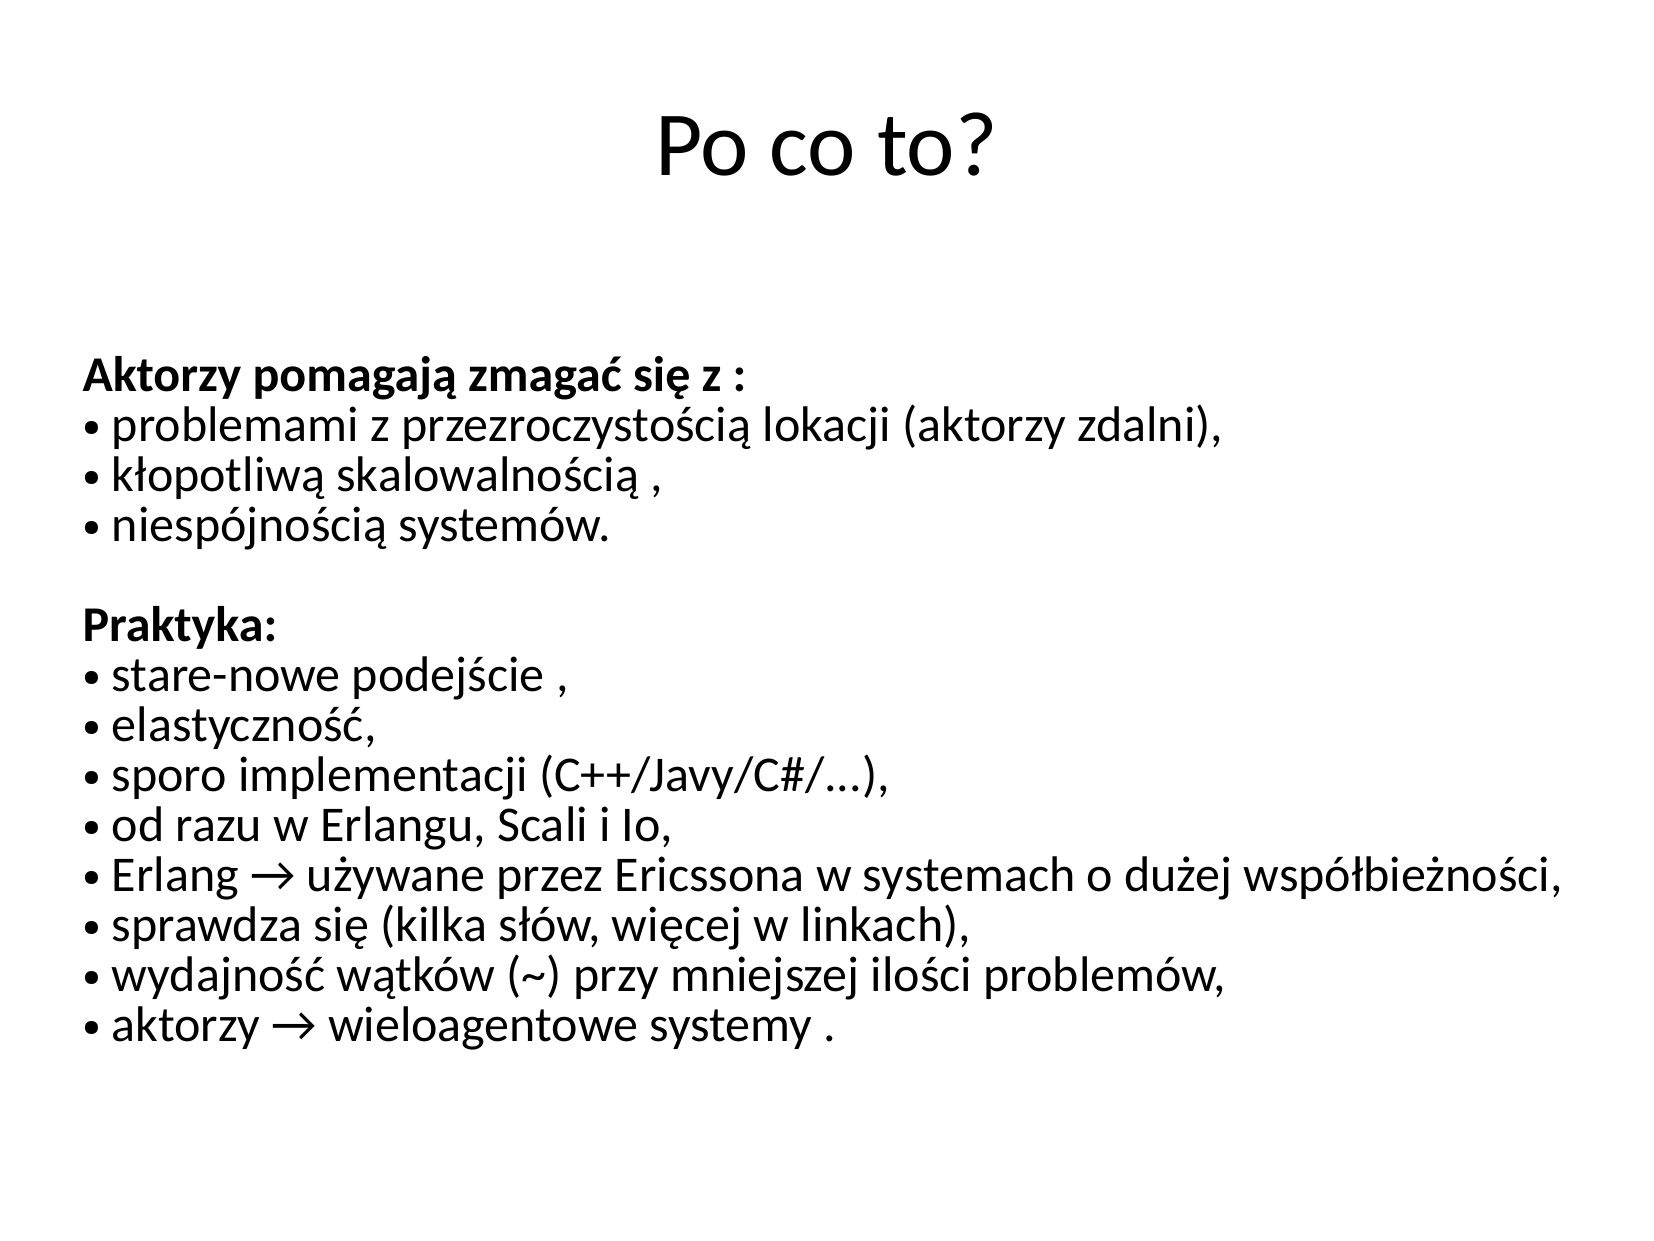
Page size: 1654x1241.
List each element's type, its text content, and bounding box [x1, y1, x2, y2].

subtitle Aktorzy pomagają zmagać się z : problemami z przezroczystością lokacji (aktorzy zdalni), kłopotliwą skalowalnością , niespójnością systemów. Praktyka: stare-nowe podejście , elastyczność, sporo implementacji (C++/Javy/C#/...), od razu w Erlangu, Scali i Io, Erlang → używane przez Ericssona w systemach o dużej współbieżności, sprawdza się (kilka słów, więcej w linkach), wydajność wątków (~) przy mniejszej ilości problemów, aktorzy → wieloagentowe systemy . [82, 271, 1571, 1187]
title Po co to? [82, 49, 1571, 257]
